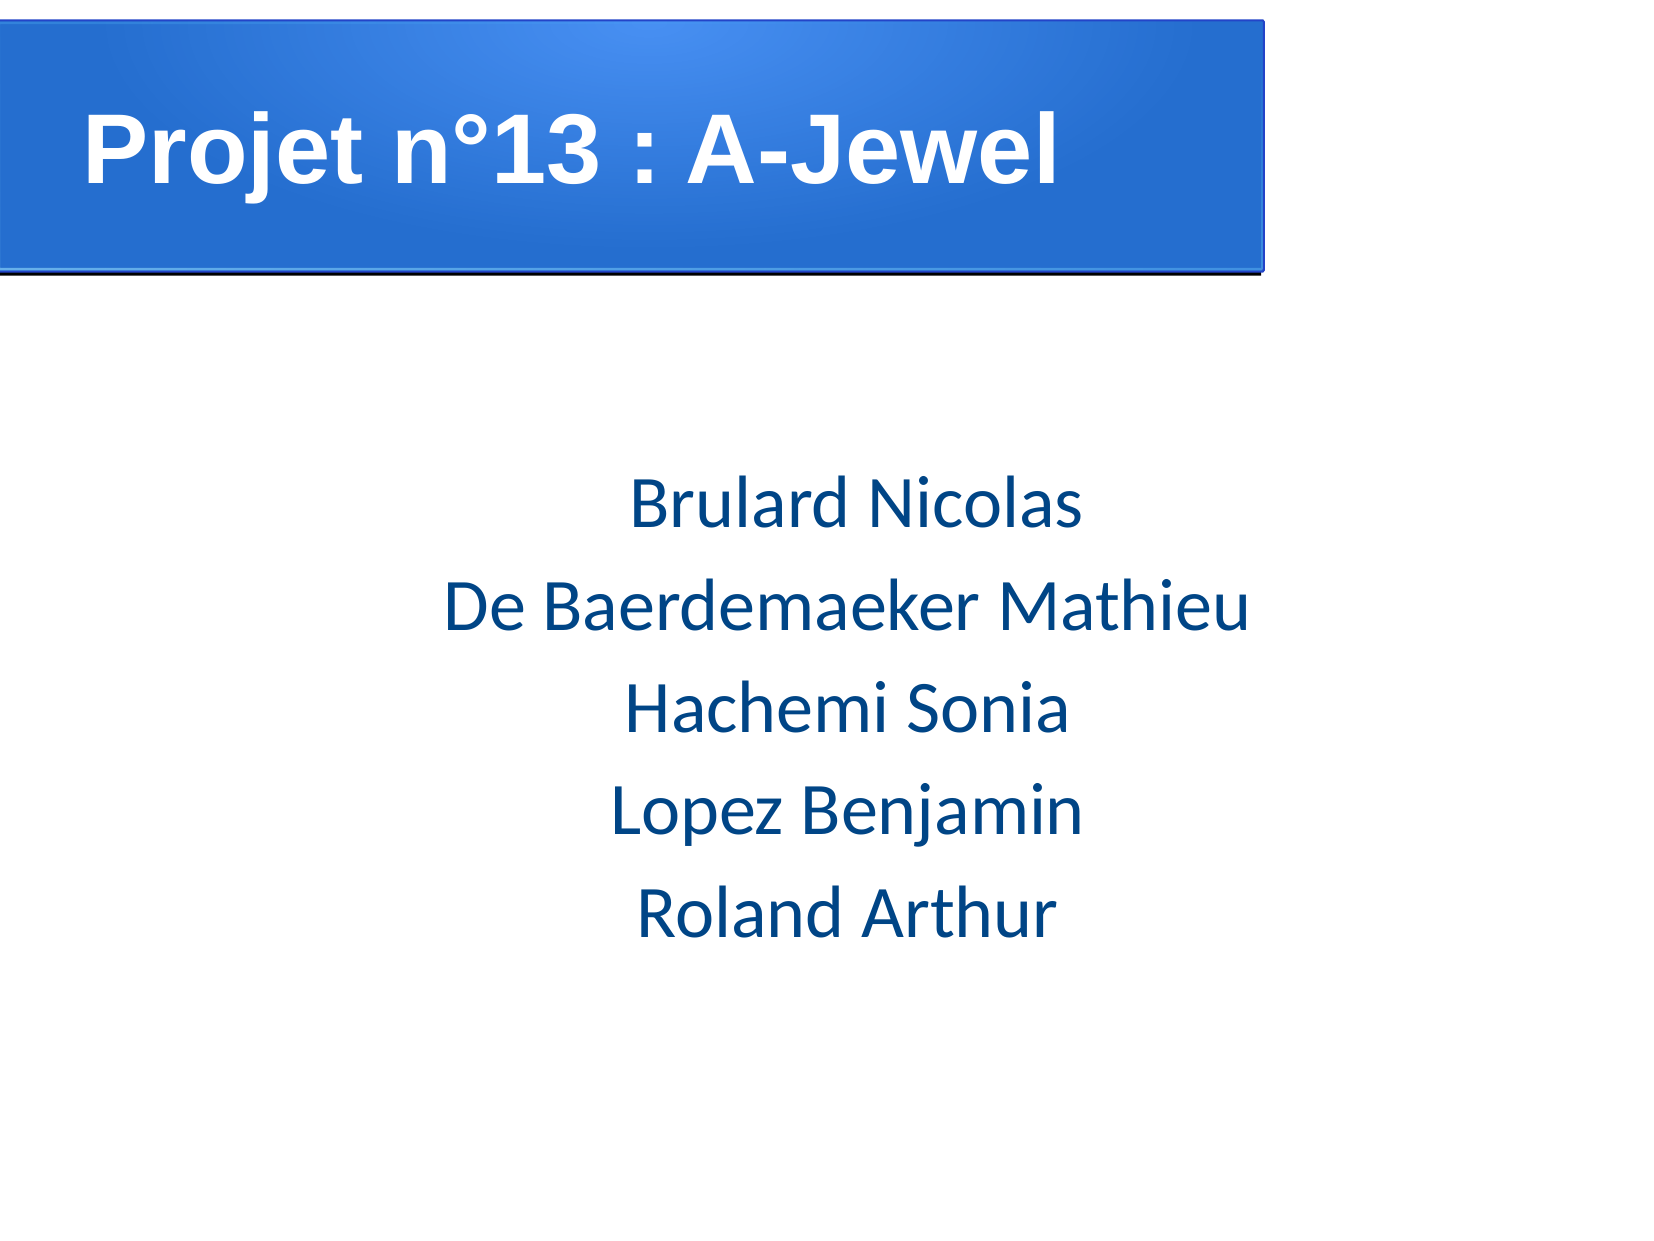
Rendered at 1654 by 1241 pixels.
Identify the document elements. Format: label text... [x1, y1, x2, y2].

title Projet n°13 : A-Jewel [82, 47, 1235, 252]
list Brulard Nicolas De Baerdemaeker Mathieu Hachemi Sonia Lopez Benjamin Roland Arthur [59, 472, 1571, 957]
